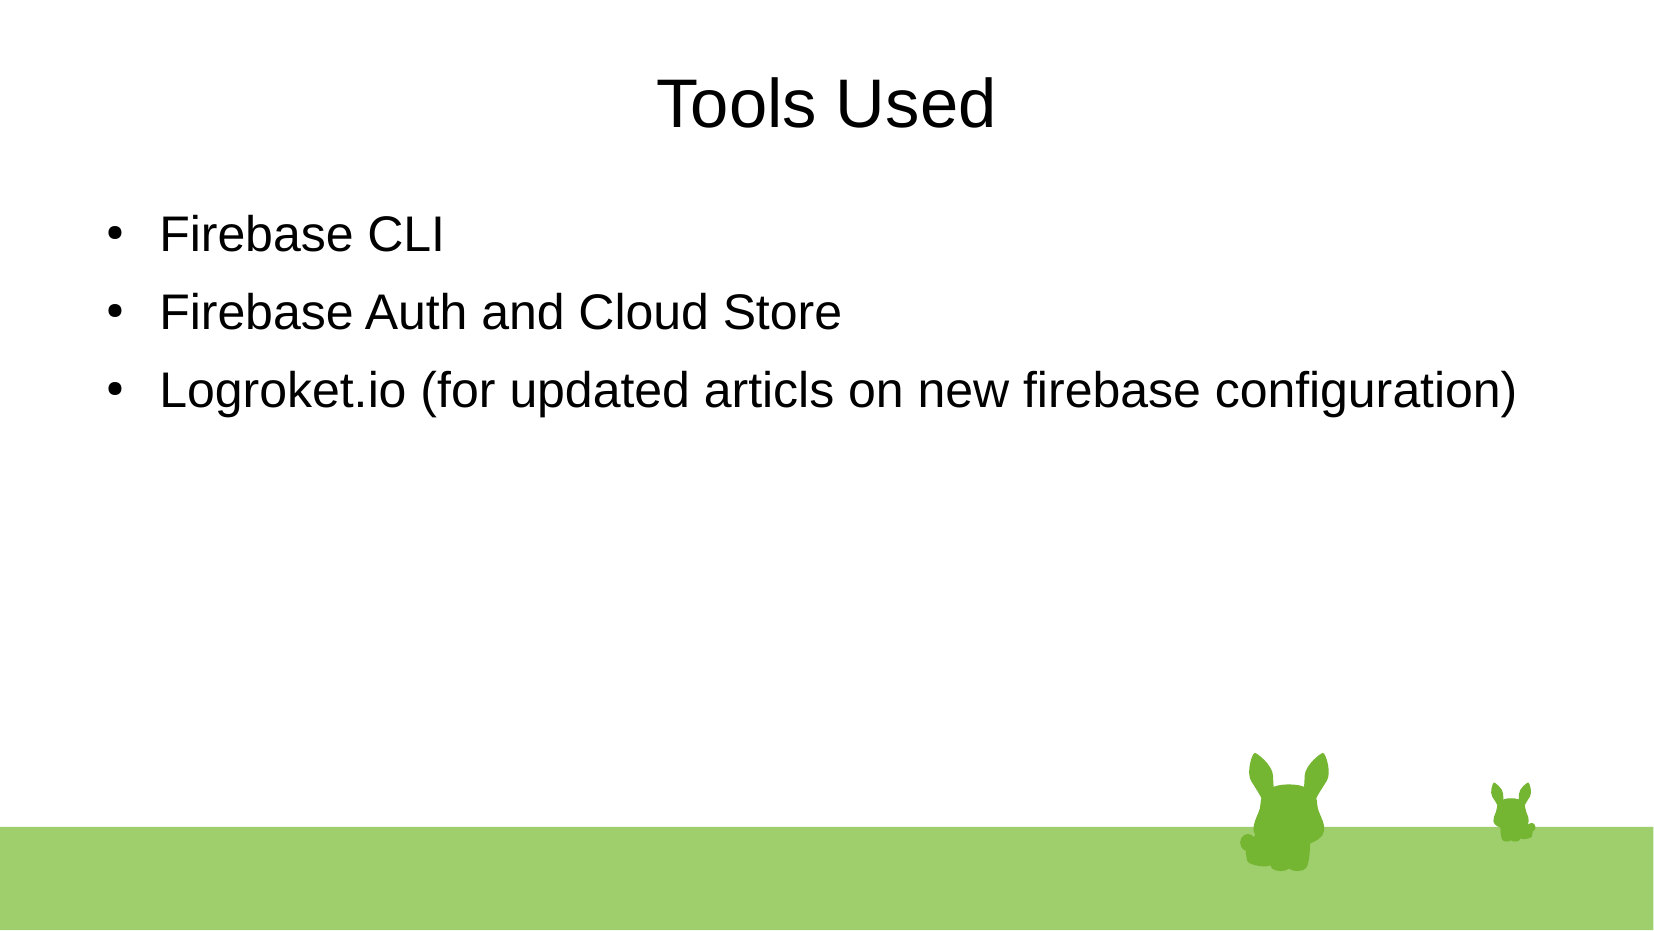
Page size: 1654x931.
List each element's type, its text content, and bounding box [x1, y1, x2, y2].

title Tools Used [88, 29, 1565, 178]
list Firebase CLI Firebase Auth and Cloud Store Logroket.io (for updated articls on new firebase configuration) [88, 206, 1565, 739]
